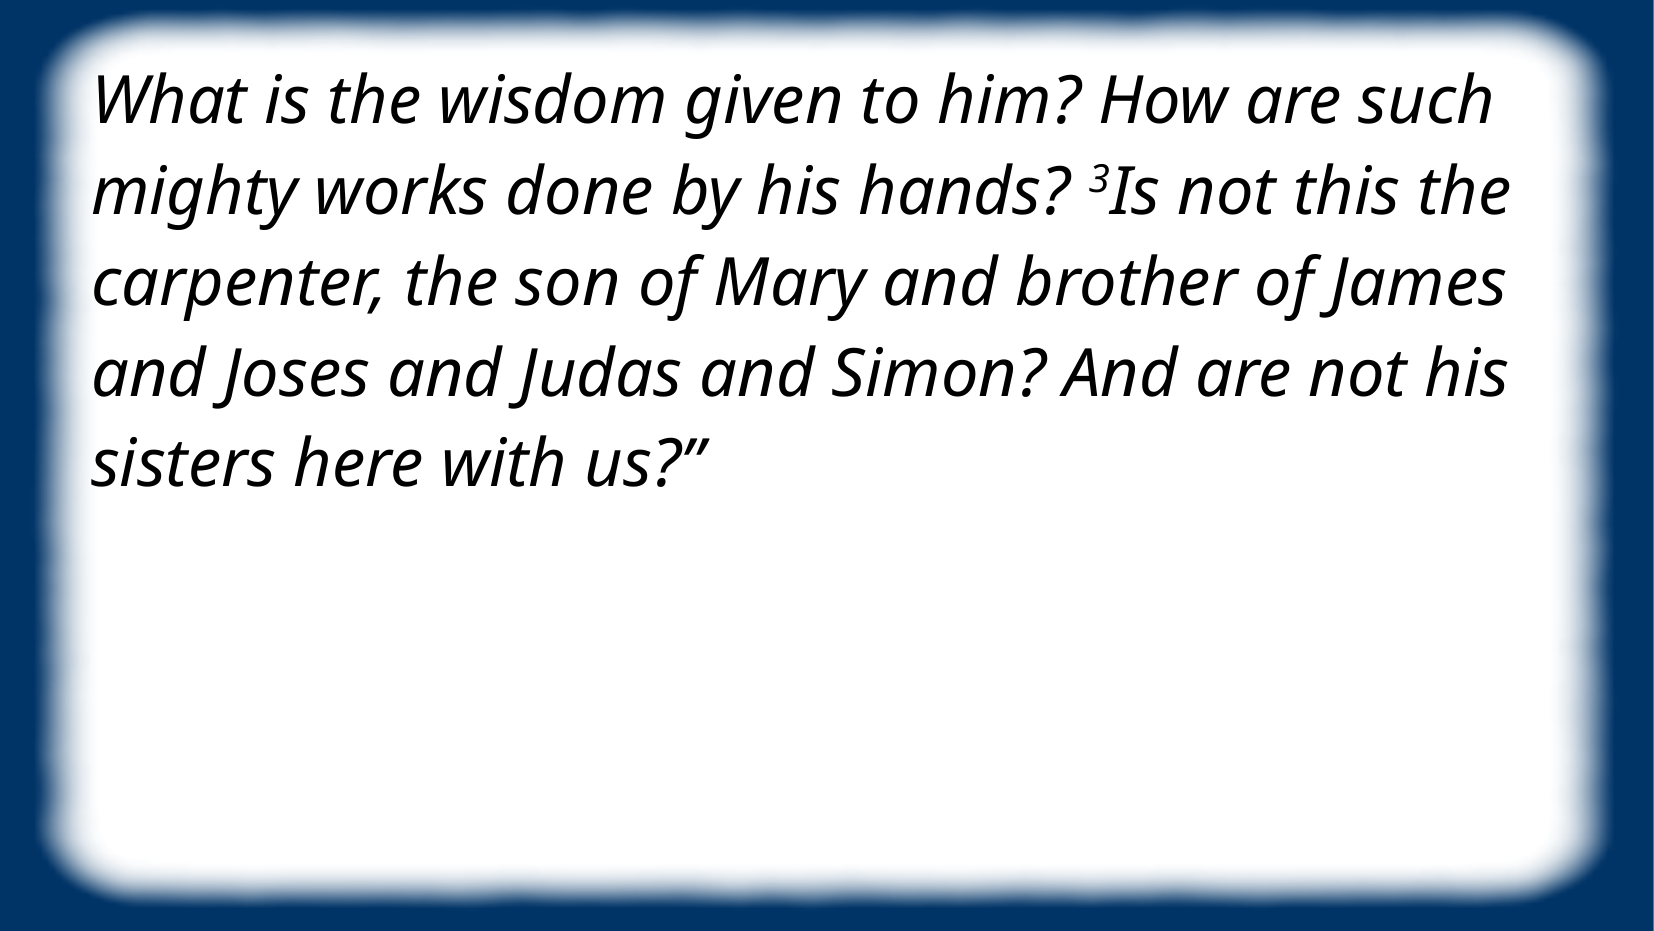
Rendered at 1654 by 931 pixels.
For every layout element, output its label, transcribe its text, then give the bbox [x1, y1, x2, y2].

picture [0, 0, 1654, 931]
text_box What is the wisdom given to him? How are such mighty works done by his hands? 3Is not this the carpenter, the son of Mary and brother of James and Joses and Judas and Simon? And are not his sisters here with us?” [76, 45, 1562, 504]
